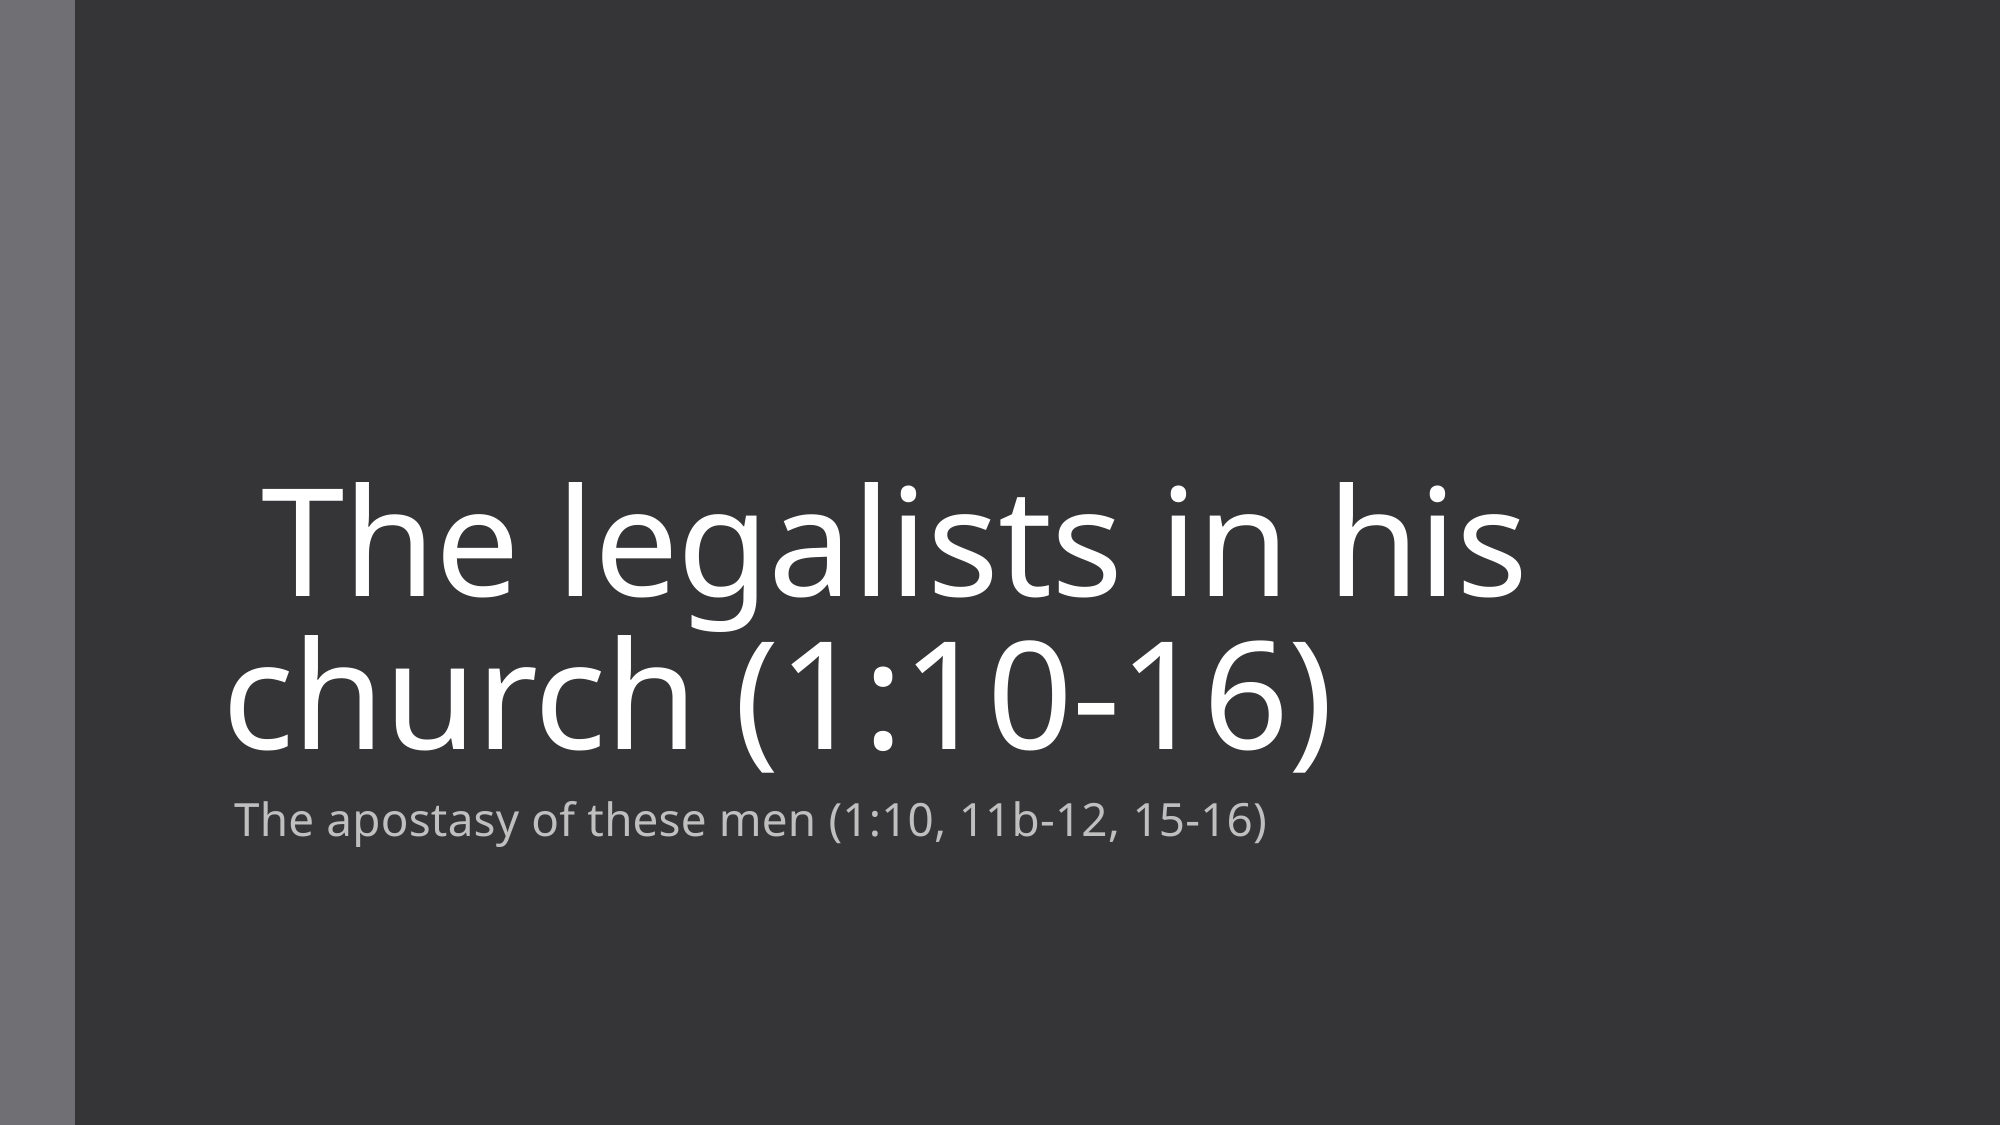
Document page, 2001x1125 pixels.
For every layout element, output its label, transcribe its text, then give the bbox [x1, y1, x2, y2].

subtitle The apostasy of these men (1:10, 11b-12, 15-16) [206, 787, 1752, 1066]
title The legalists in his church (1:10-16) [206, 124, 1752, 787]
